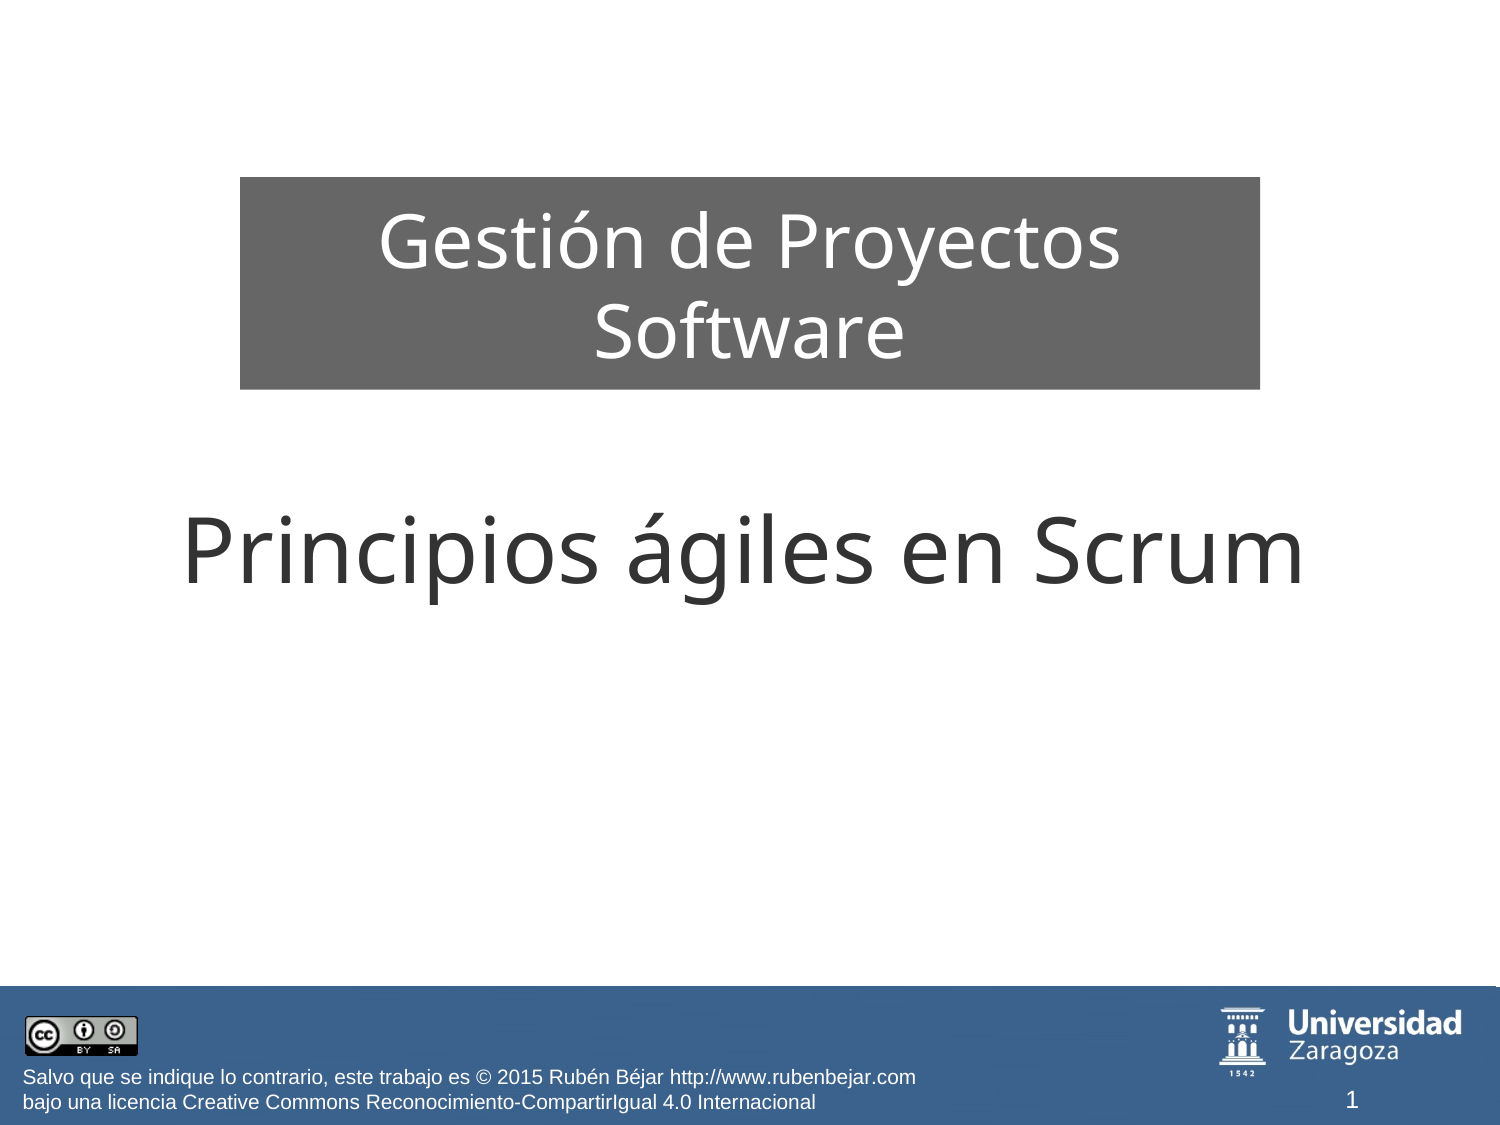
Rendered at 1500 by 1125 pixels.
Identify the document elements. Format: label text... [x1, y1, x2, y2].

text_box Principios ágiles en Scrum [106, 484, 1382, 611]
text_box Gestión de Proyectos Software [240, 177, 1261, 390]
picture [0, 986, 1500, 1125]
